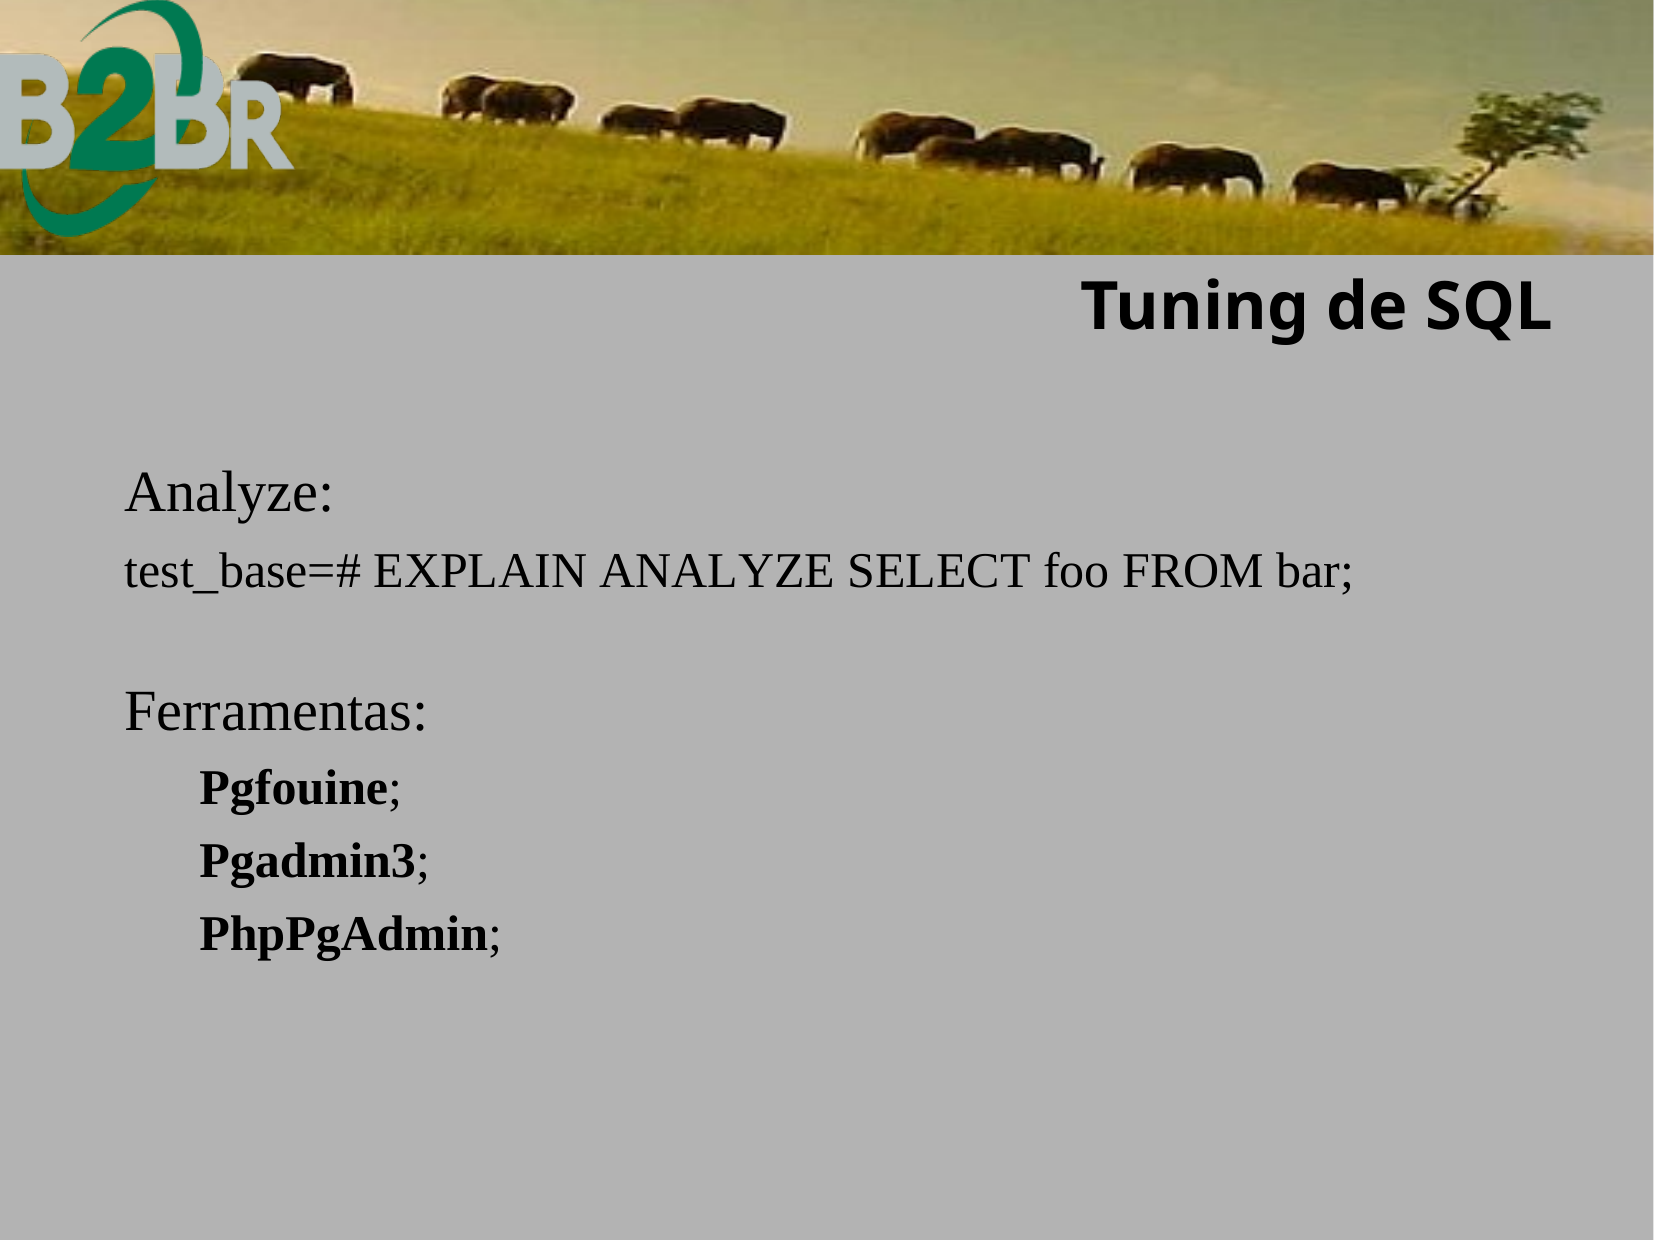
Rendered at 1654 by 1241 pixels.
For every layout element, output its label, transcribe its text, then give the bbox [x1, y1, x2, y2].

picture [0, 0, 1654, 255]
list Analyze: test_base=# EXPLAIN ANALYZE SELECT foo FROM bar; Ferramentas: Pgfouine; Pgadmin3; PhpPgAdmin; [124, 456, 1530, 1172]
text_box Tuning de SQL [521, 255, 1583, 363]
